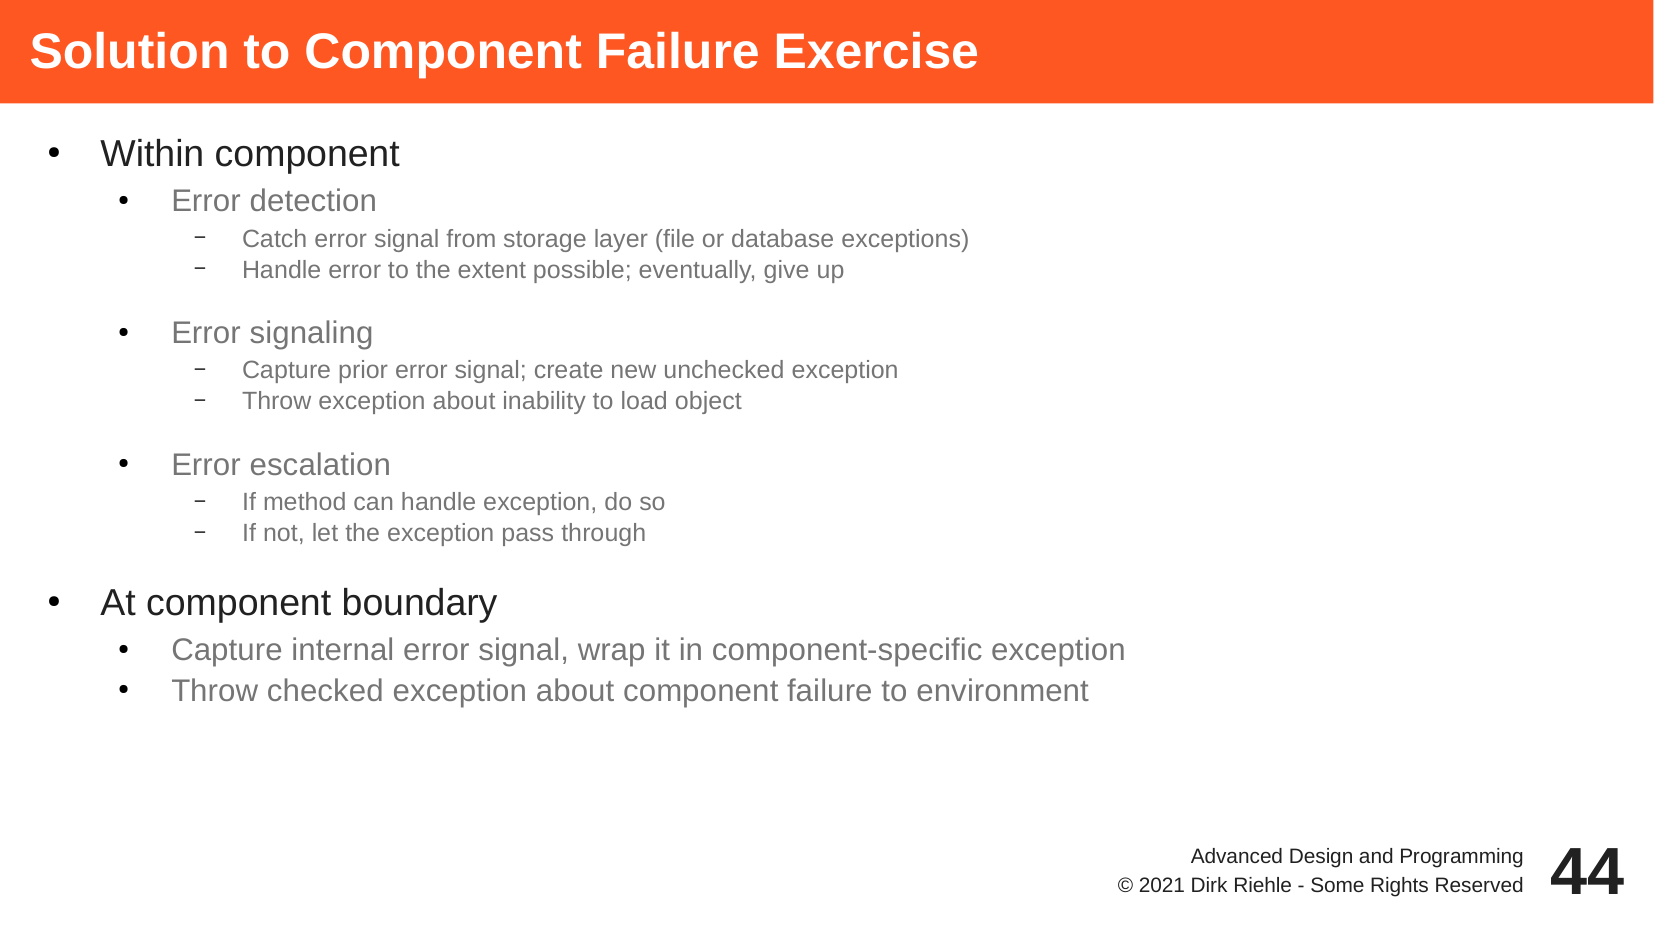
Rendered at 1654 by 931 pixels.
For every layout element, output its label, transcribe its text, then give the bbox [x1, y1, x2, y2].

list Within component Error detection Catch error signal from storage layer (file or database exceptions) Handle error to the extent possible; eventually, give up Error signaling Capture prior error signal; create new unchecked exception Throw exception about inability to load object Error escalation If method can handle exception, do so If not, let the exception pass through At component boundary Capture internal error signal, wrap it in component-specific exception Throw checked exception about component failure to environment [29, 132, 1625, 813]
title Solution to Component Failure Exercise [0, 0, 1654, 104]
